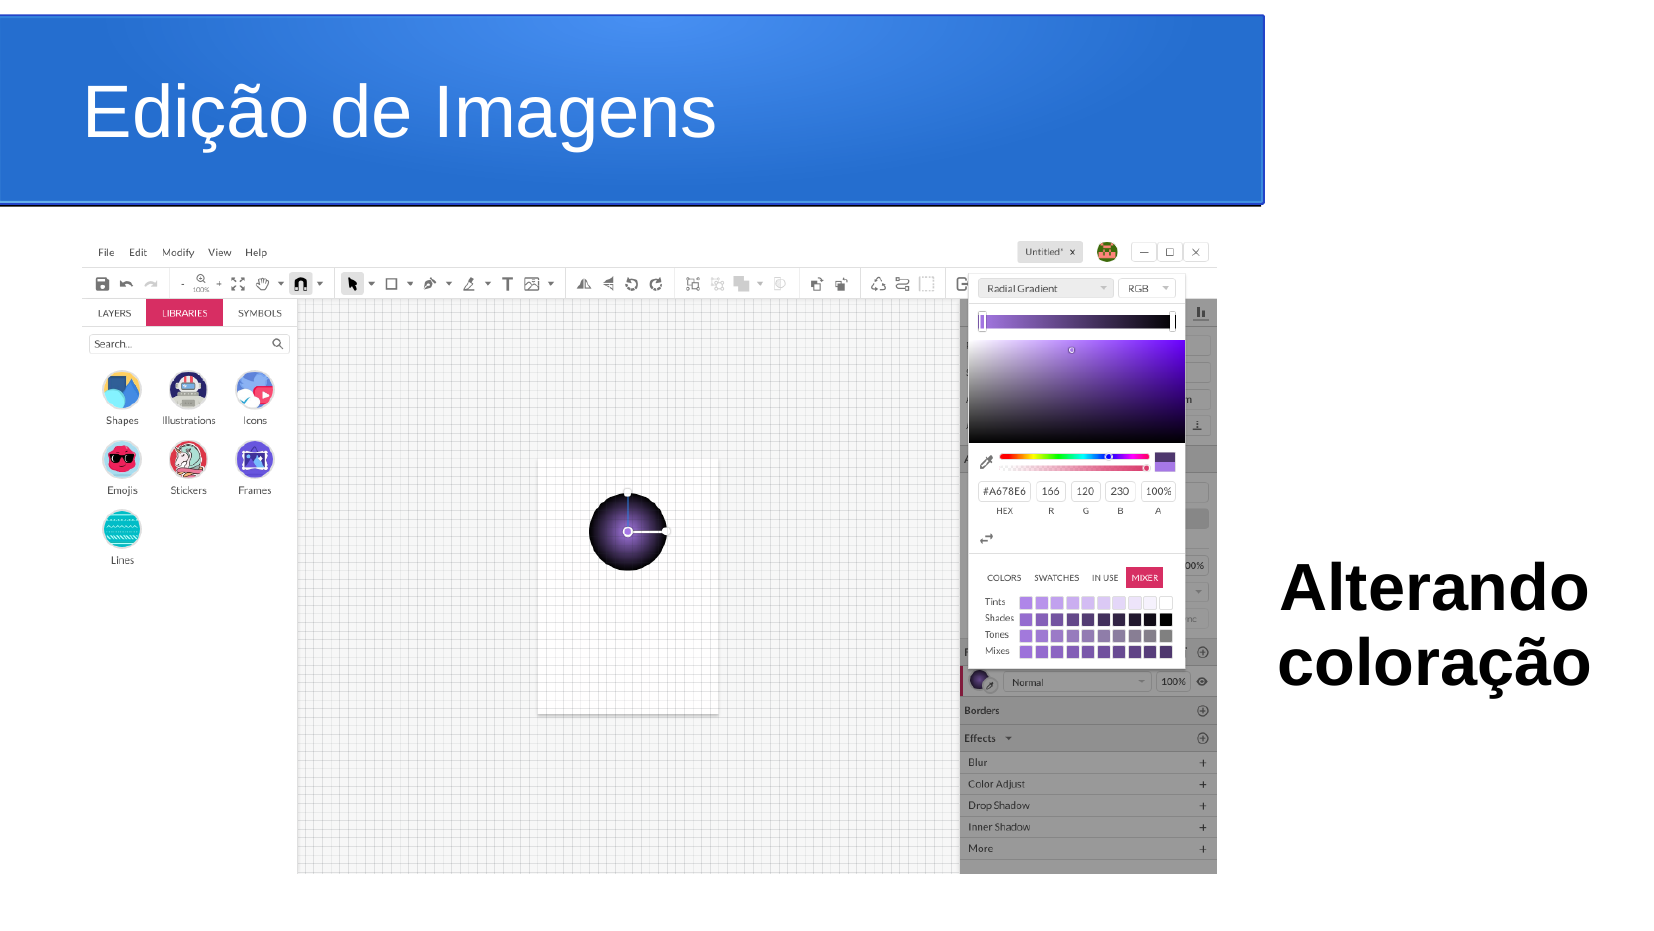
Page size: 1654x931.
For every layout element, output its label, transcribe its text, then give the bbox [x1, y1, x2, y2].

picture [82, 236, 1217, 875]
title Edição de Imagens [82, 35, 1235, 189]
subtitle Alterando coloração [1217, 513, 1654, 737]
